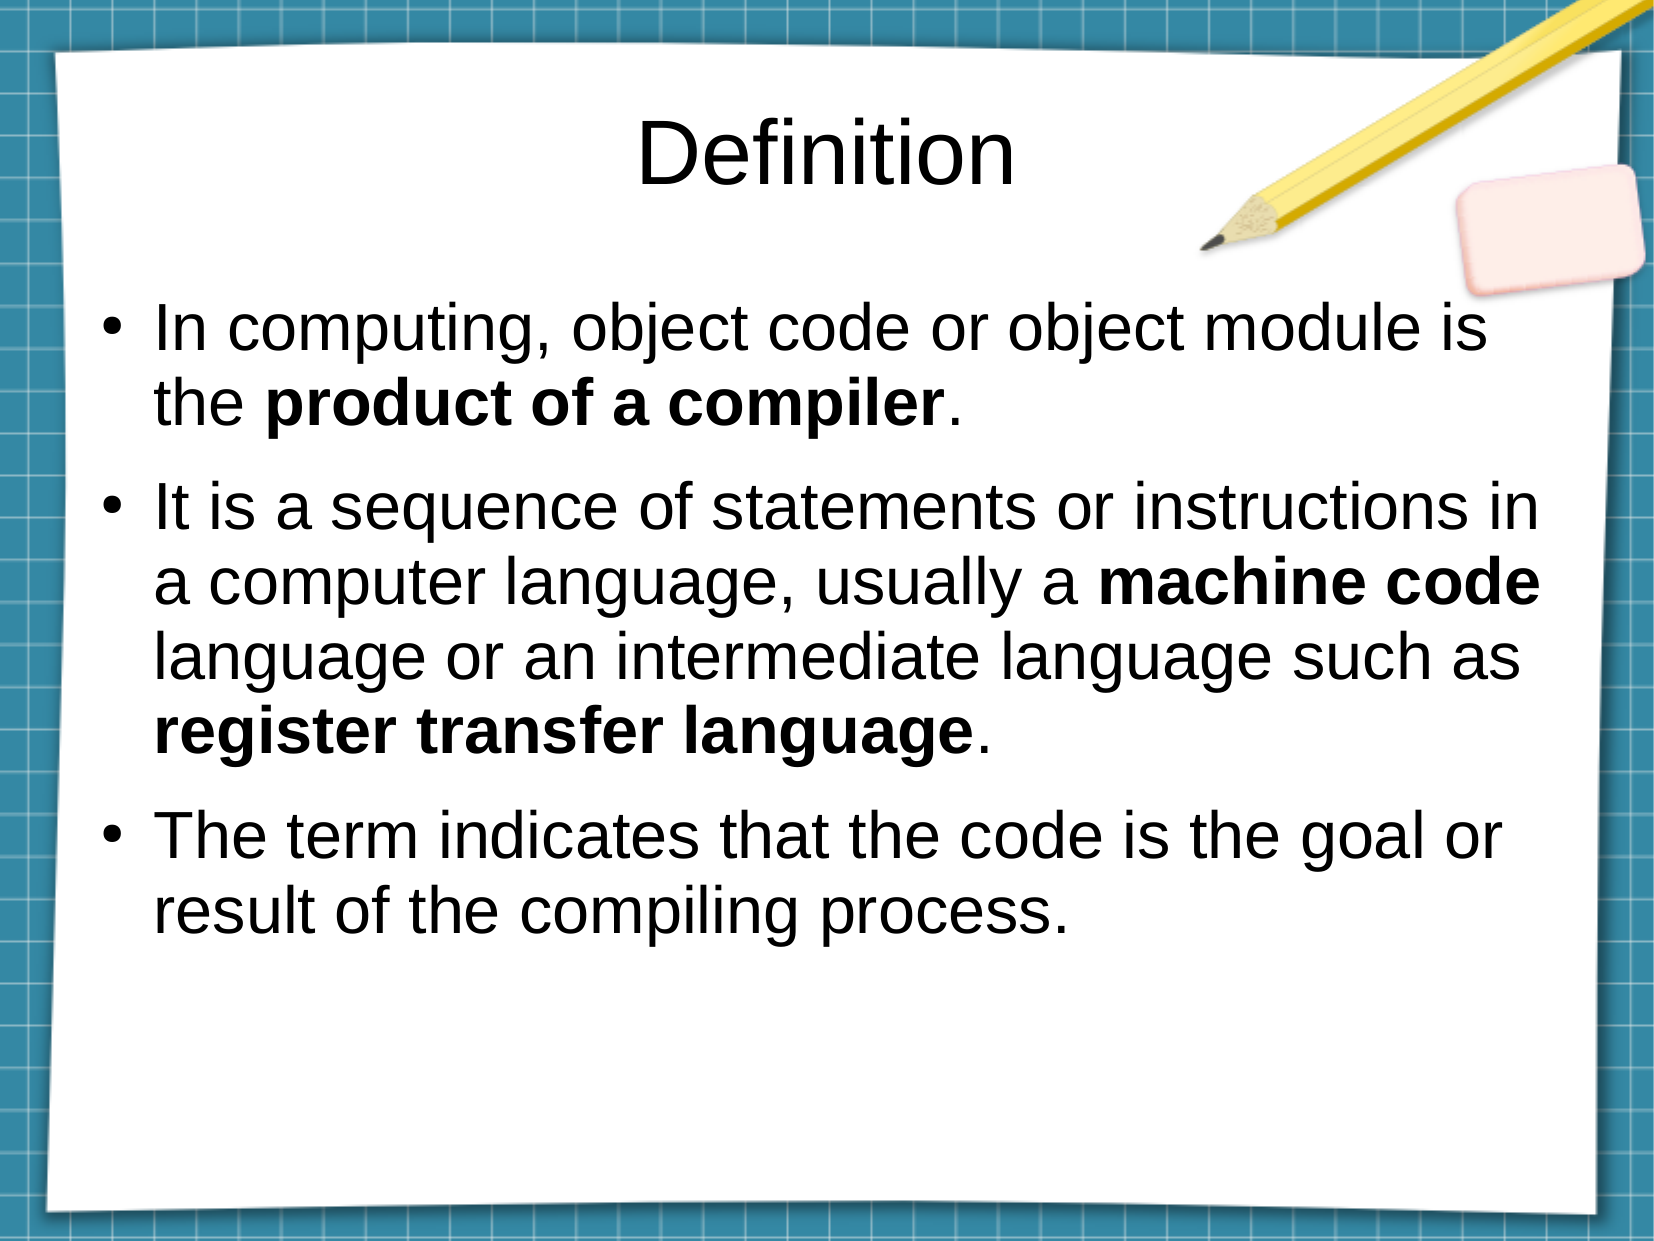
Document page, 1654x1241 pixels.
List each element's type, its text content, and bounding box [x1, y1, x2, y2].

title Definition [82, 49, 1571, 257]
picture [0, 0, 1654, 1241]
list In computing, object code or object module is the product of a compiler. It is a sequence of statements or instructions in a computer language, usually a machine code language or an intermediate language such as register transfer language. The term indicates that the code is the goal or result of the compiling process. [82, 290, 1571, 1010]
